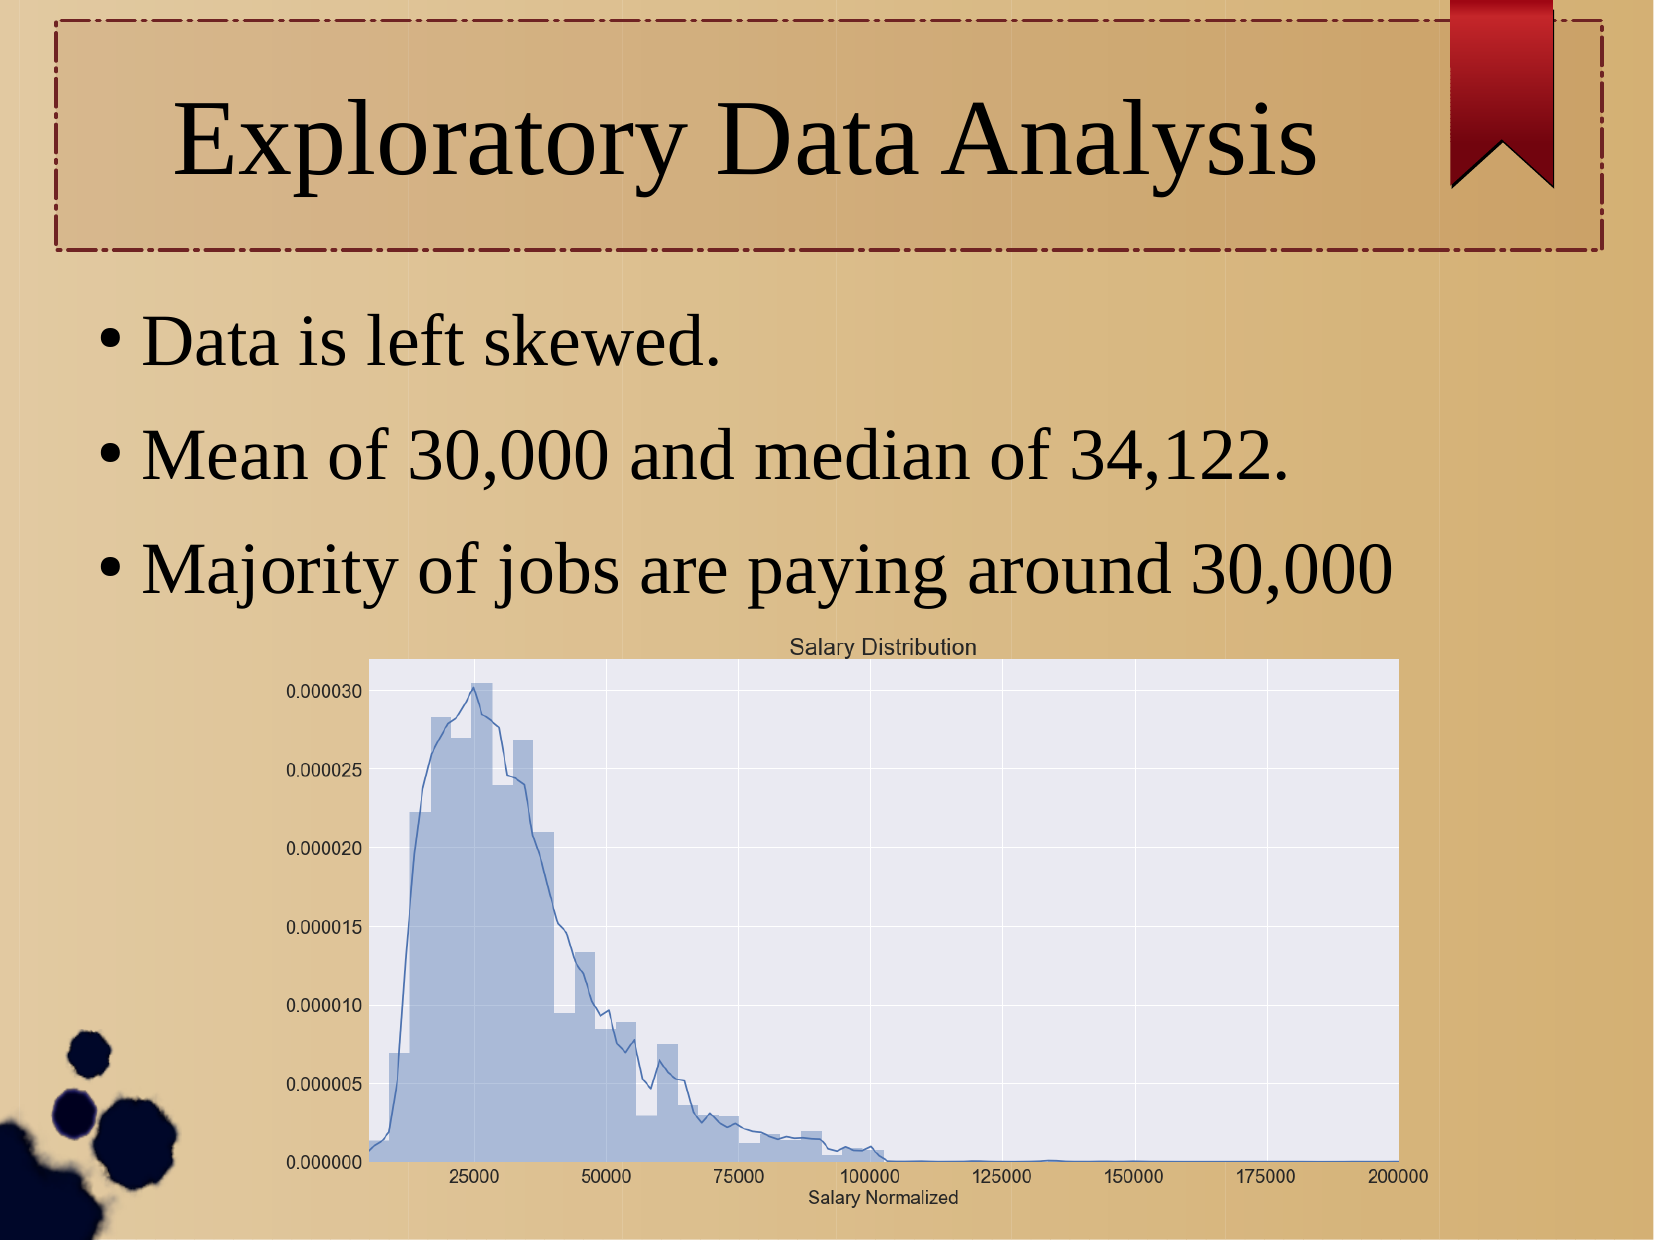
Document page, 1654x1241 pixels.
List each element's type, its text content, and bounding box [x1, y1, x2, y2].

picture [278, 631, 1435, 1213]
list Data is left skewed. Mean of 30,000 and median of 34,122. Majority of jobs are paying around 30,000 [82, 299, 1571, 617]
title Exploratory Data Analysis [82, 47, 1412, 229]
